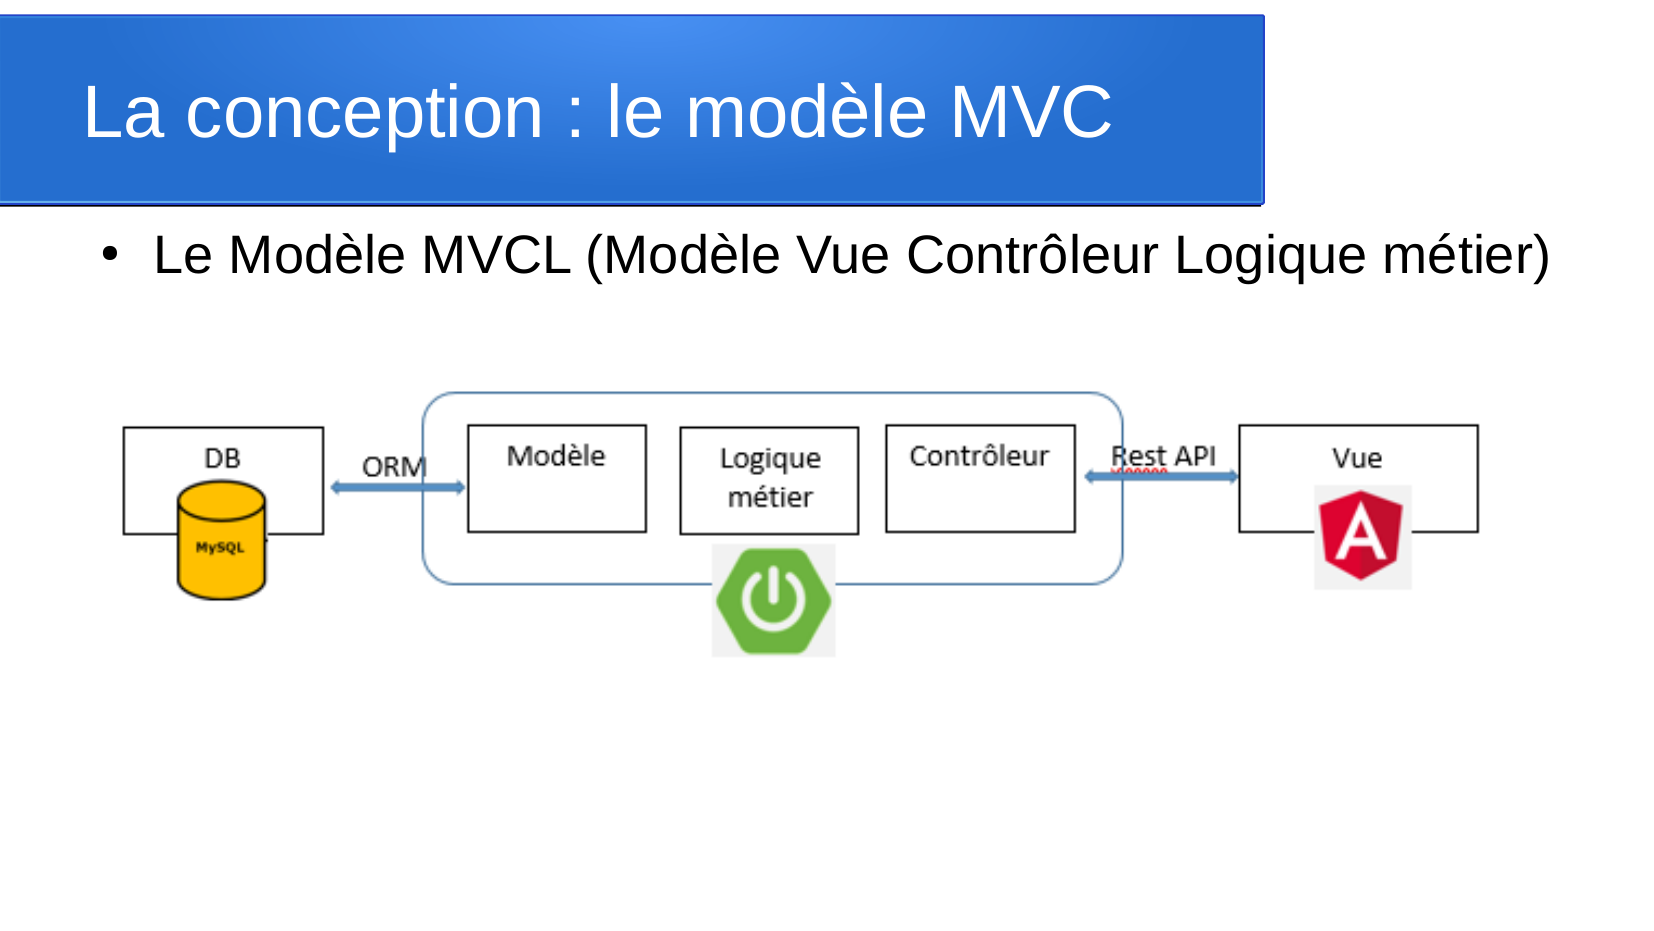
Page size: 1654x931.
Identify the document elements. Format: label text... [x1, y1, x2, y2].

picture [106, 377, 1486, 662]
list Le Modèle MVCL (Modèle Vue Contrôleur Logique métier) [82, 224, 1571, 764]
title La conception : le modèle MVC [82, 35, 1235, 189]
